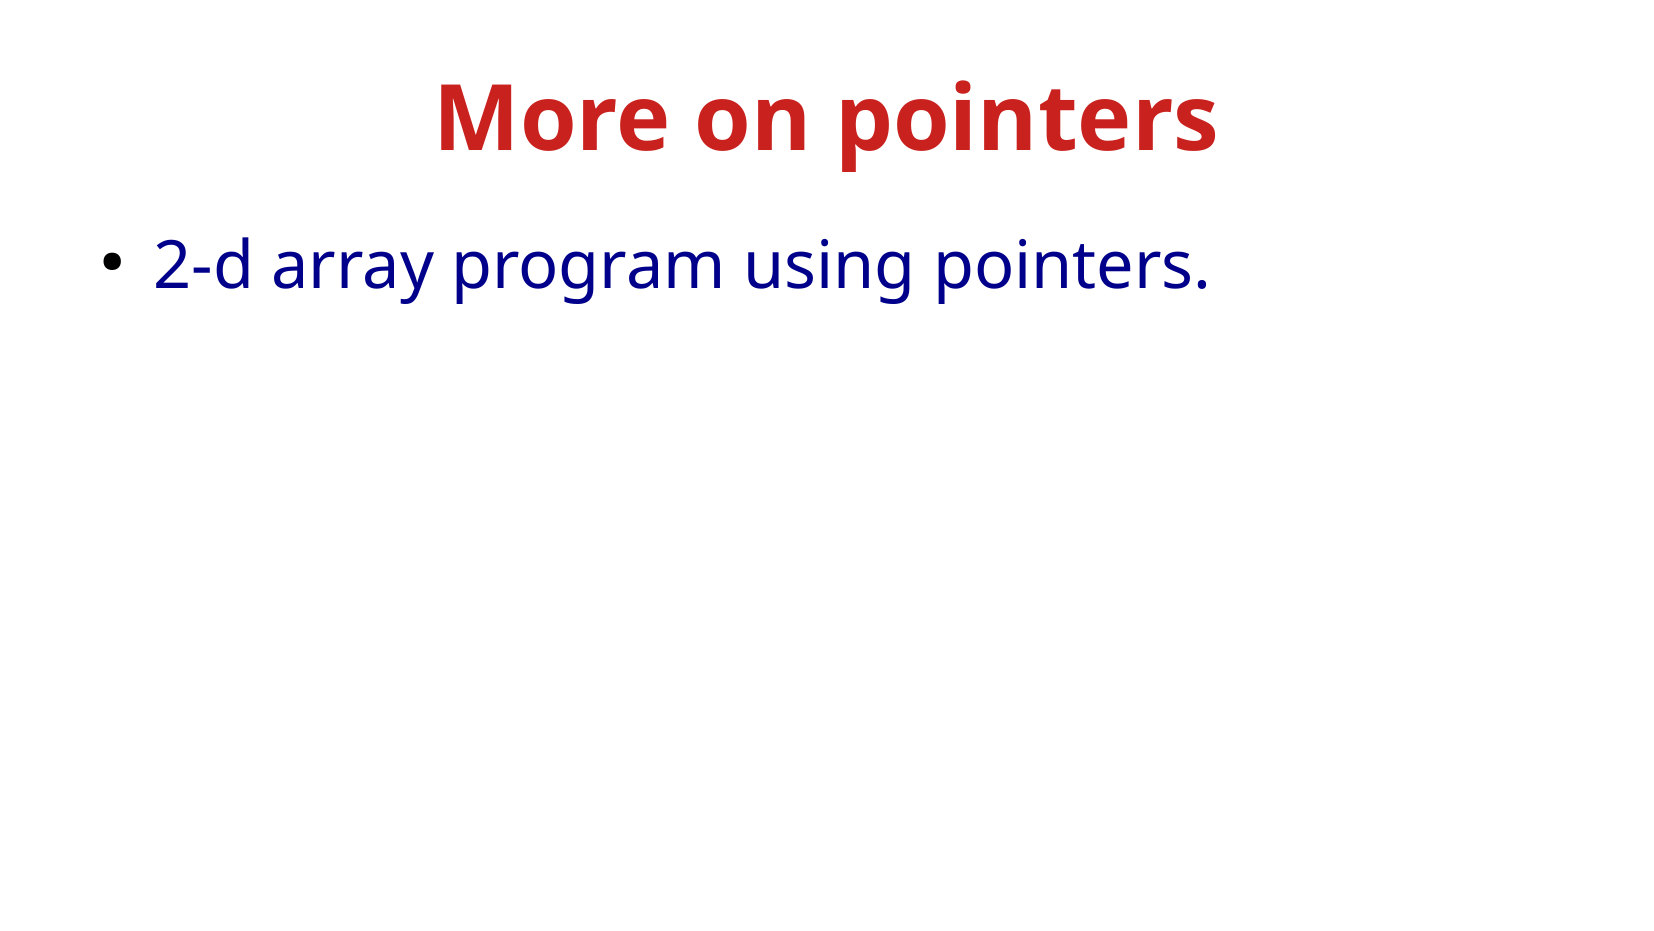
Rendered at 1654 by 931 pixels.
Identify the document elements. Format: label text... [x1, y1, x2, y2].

list 2-d array program using pointers. [82, 217, 1571, 758]
title More on pointers [82, 37, 1571, 193]
